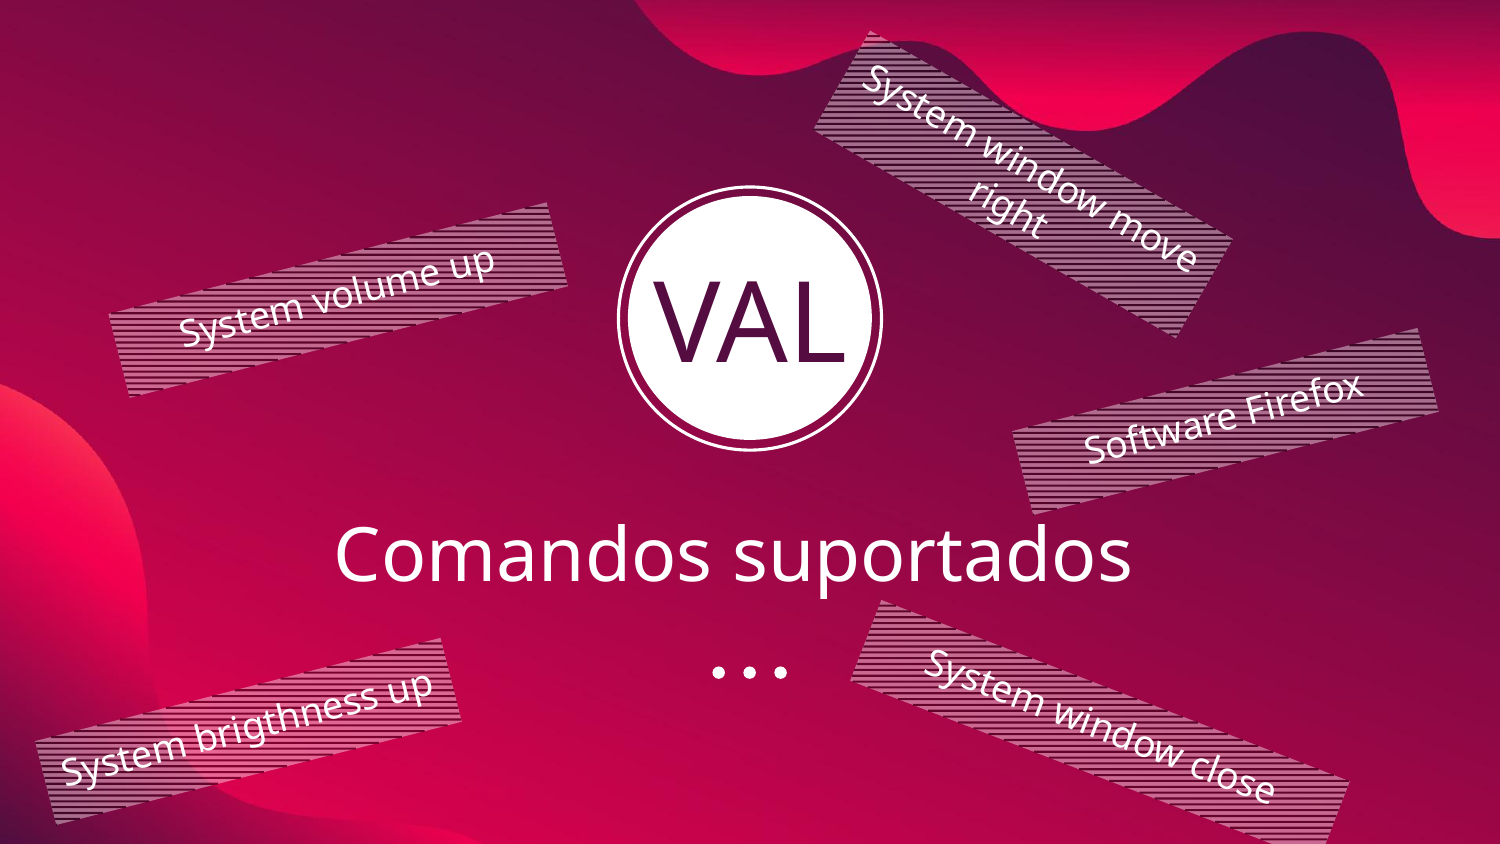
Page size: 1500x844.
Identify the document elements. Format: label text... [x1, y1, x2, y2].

text_box Software Firefox [1011, 327, 1439, 516]
text_box [774, 666, 787, 679]
text_box System volume up [108, 202, 568, 398]
text_box [743, 666, 756, 679]
picture [0, 0, 1500, 844]
text_box System brigthness up [34, 637, 462, 825]
text_box System window close [850, 599, 1350, 844]
text_box Comandos suportados [155, 473, 1313, 612]
text_box [712, 666, 725, 679]
text_box System window move right [813, 30, 1233, 339]
text_box VAL [606, 262, 895, 401]
text_box [641, 196, 859, 262]
text_box [660, 401, 840, 440]
